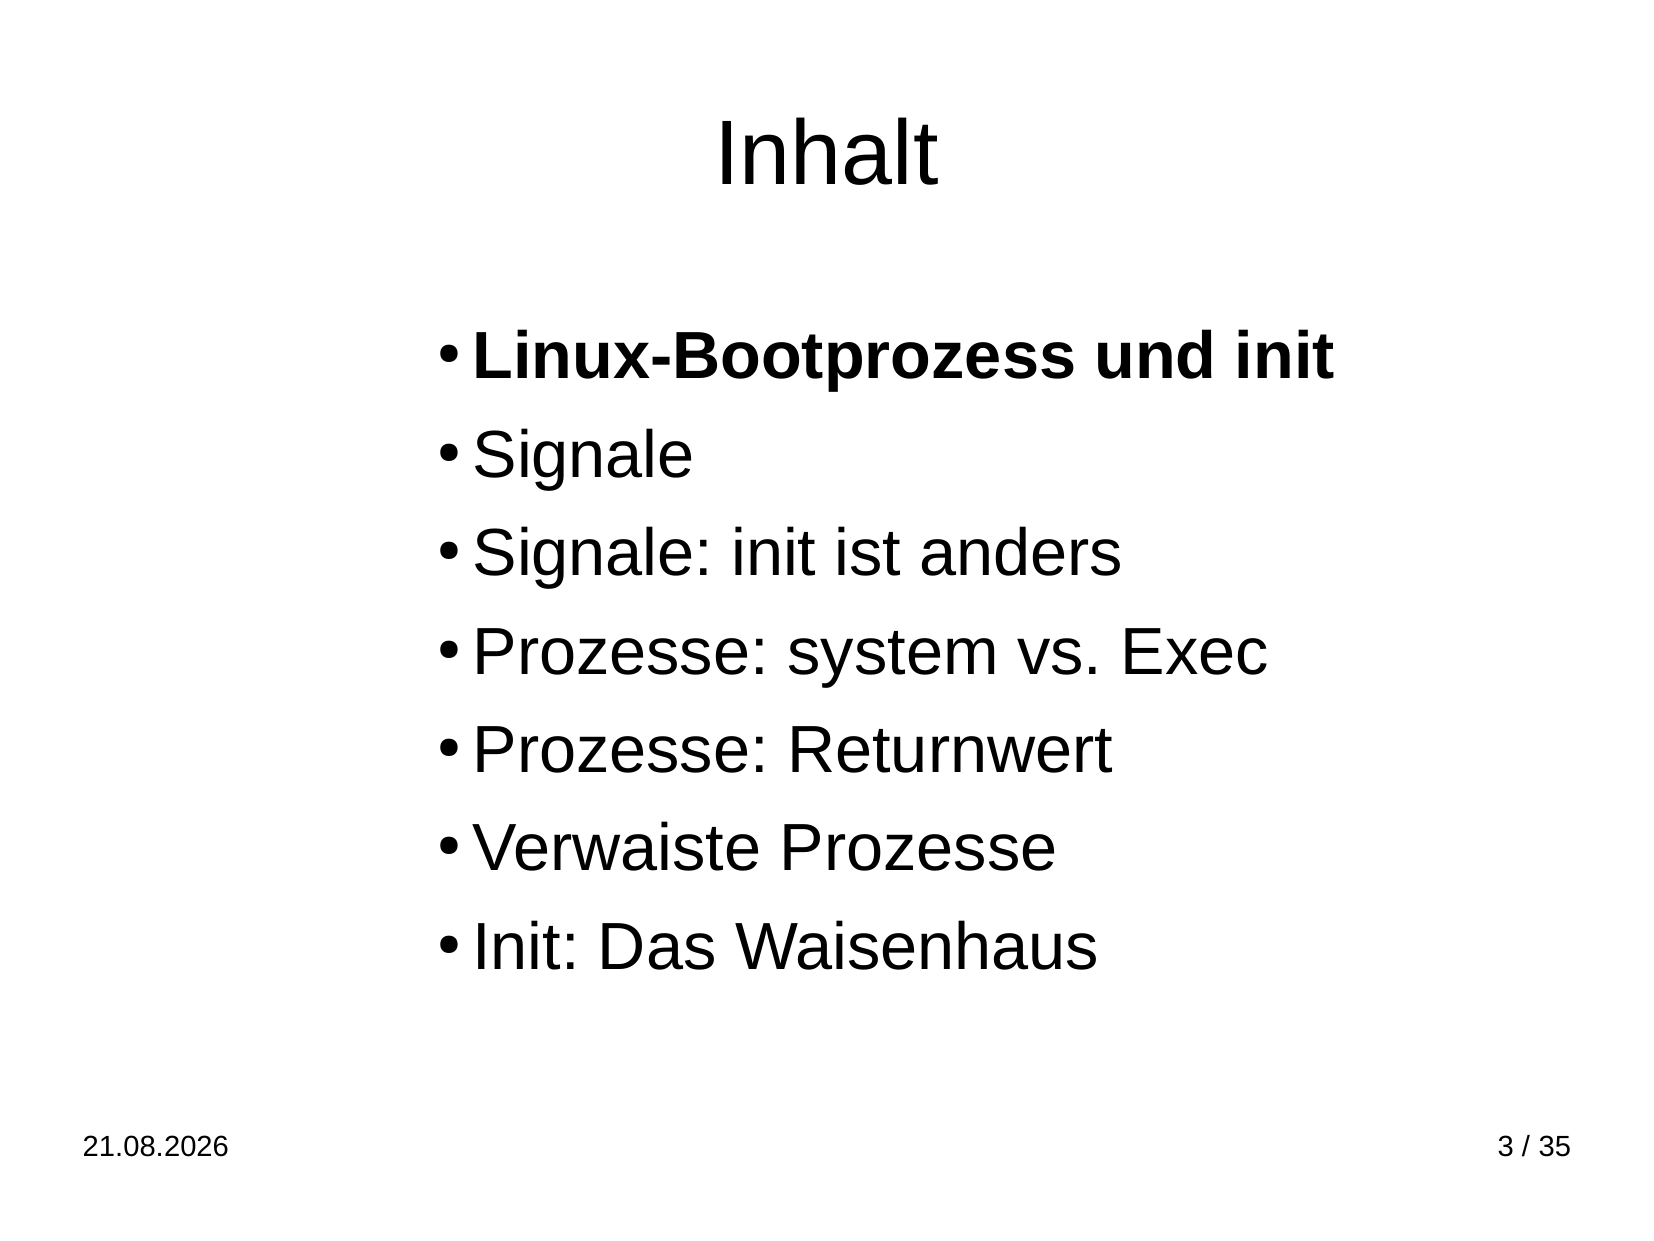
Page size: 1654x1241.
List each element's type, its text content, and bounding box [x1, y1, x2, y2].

subtitle Linux-Bootprozess und init Signale Signale: init ist anders Prozesse: system vs. Exec Prozesse: Returnwert Verwaiste Prozesse Init: Das Waisenhaus [437, 266, 1359, 1134]
title Inhalt [82, 49, 1571, 257]
